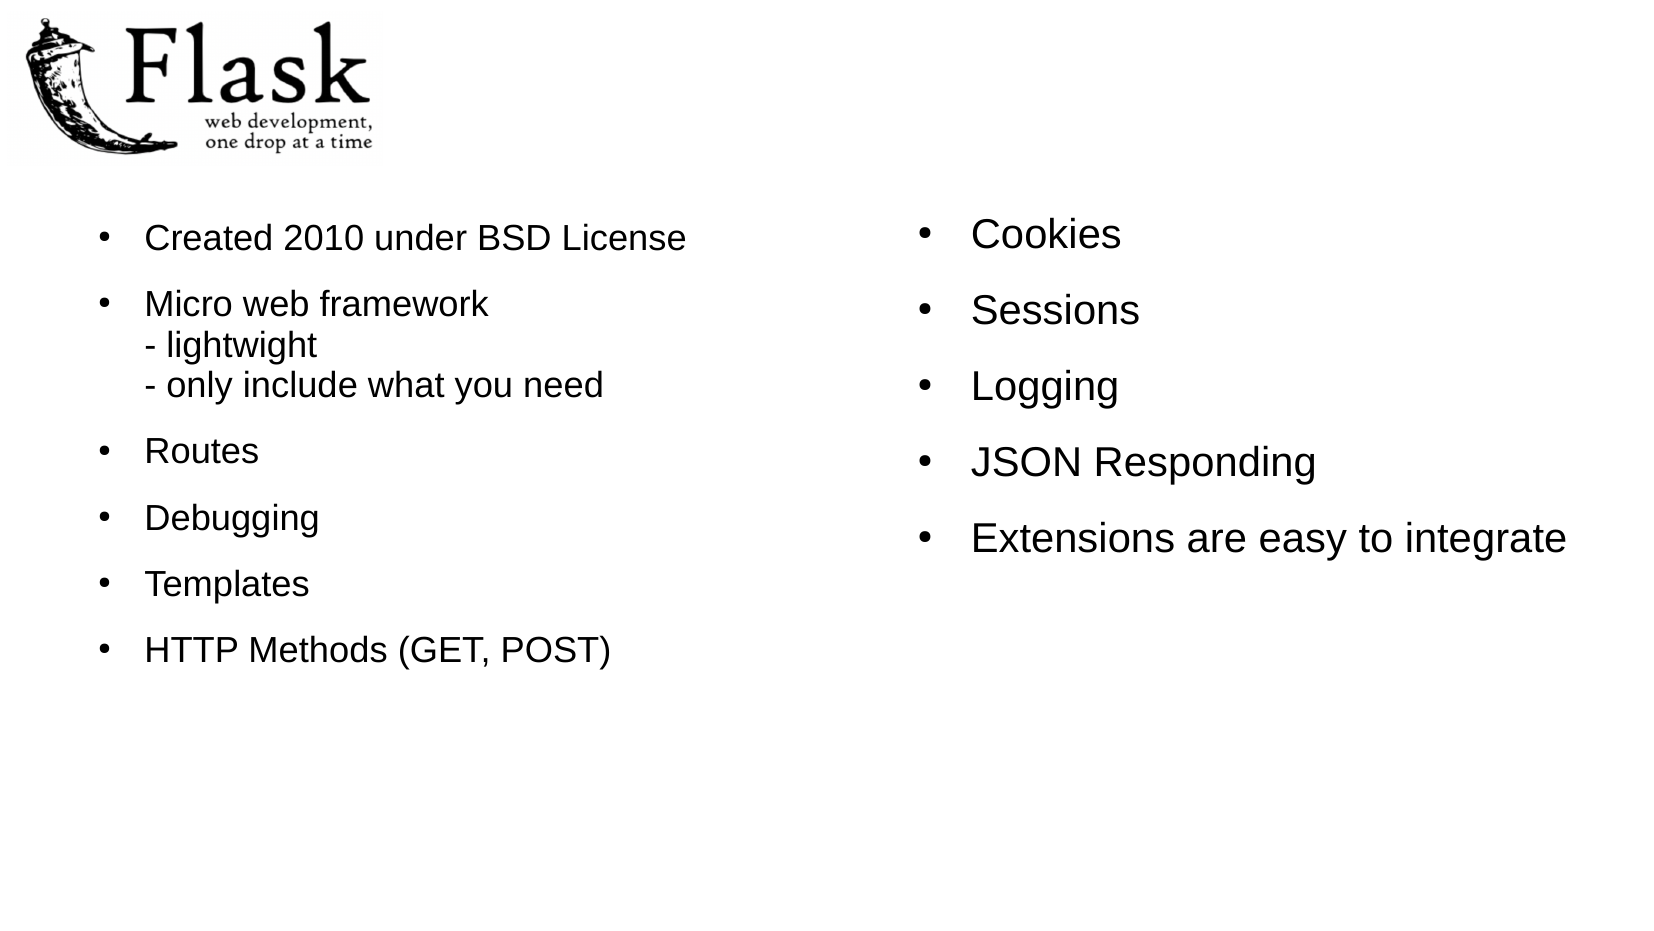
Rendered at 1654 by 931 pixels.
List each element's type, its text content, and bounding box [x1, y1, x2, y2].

list Cookies Sessions Logging JSON Responding Extensions are easy to integrate [900, 210, 1605, 751]
picture [7, 11, 383, 166]
list Created 2010 under BSD License Micro web framework - lightwight - only include what you need Routes Debugging Templates HTTP Methods (GET, POST) [82, 217, 788, 676]
